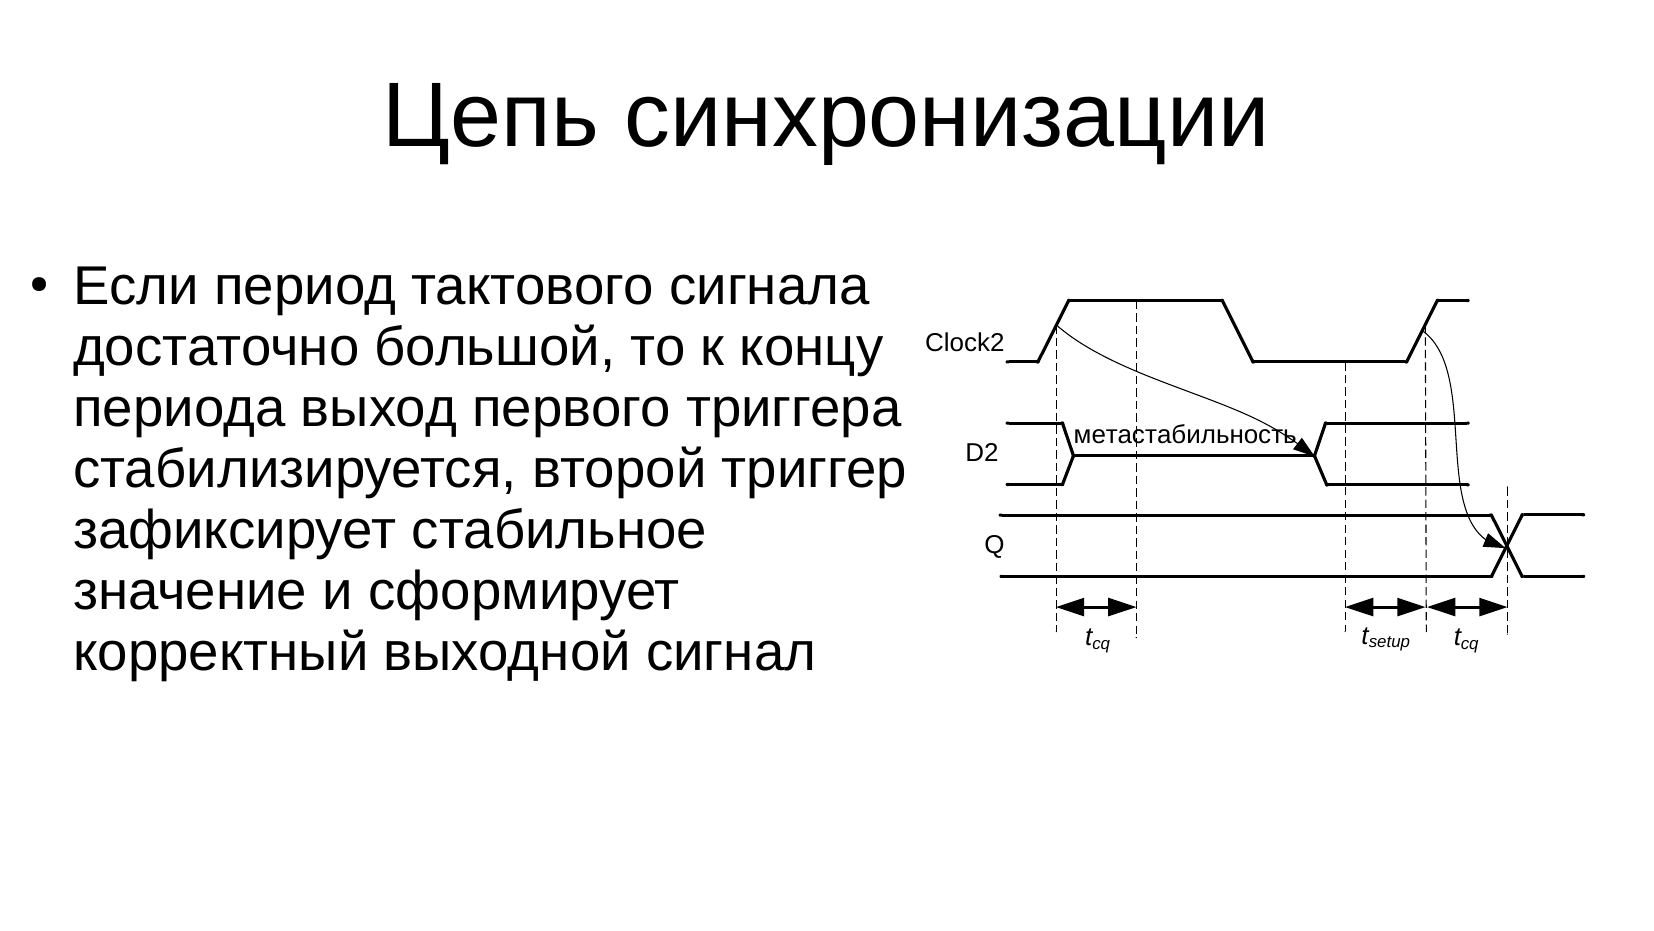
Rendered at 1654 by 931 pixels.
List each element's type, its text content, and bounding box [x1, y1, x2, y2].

picture [920, 294, 1591, 660]
list Если период тактового сигнала достаточно большой, то к концу периода выход первого триггера стабилизируется, второй триггер зафиксирует стабильное значение и сформирует корректный выходной сигнал [15, 255, 916, 698]
title Цепь синхронизации [82, 37, 1571, 193]
